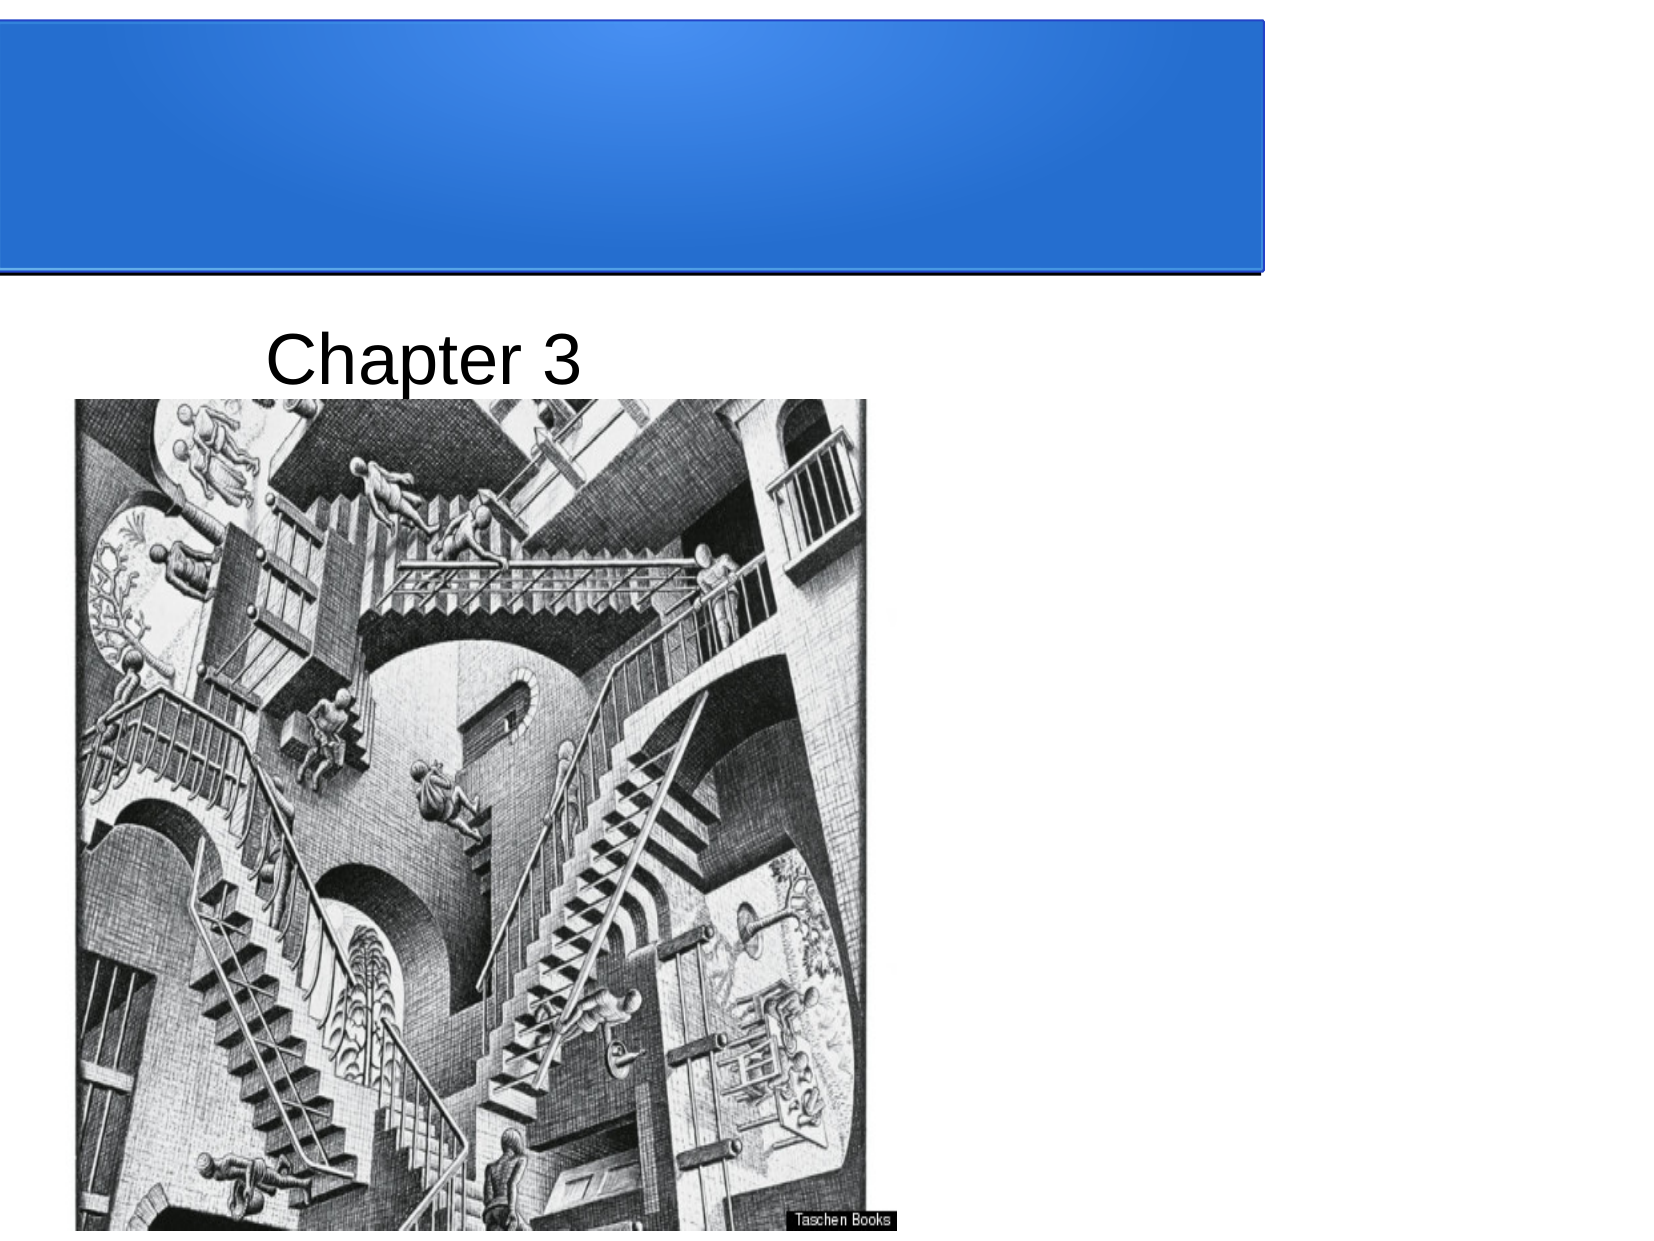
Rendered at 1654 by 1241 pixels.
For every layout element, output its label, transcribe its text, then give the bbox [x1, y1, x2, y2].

list Chapter 3 [195, 319, 773, 399]
picture [45, 399, 897, 1231]
